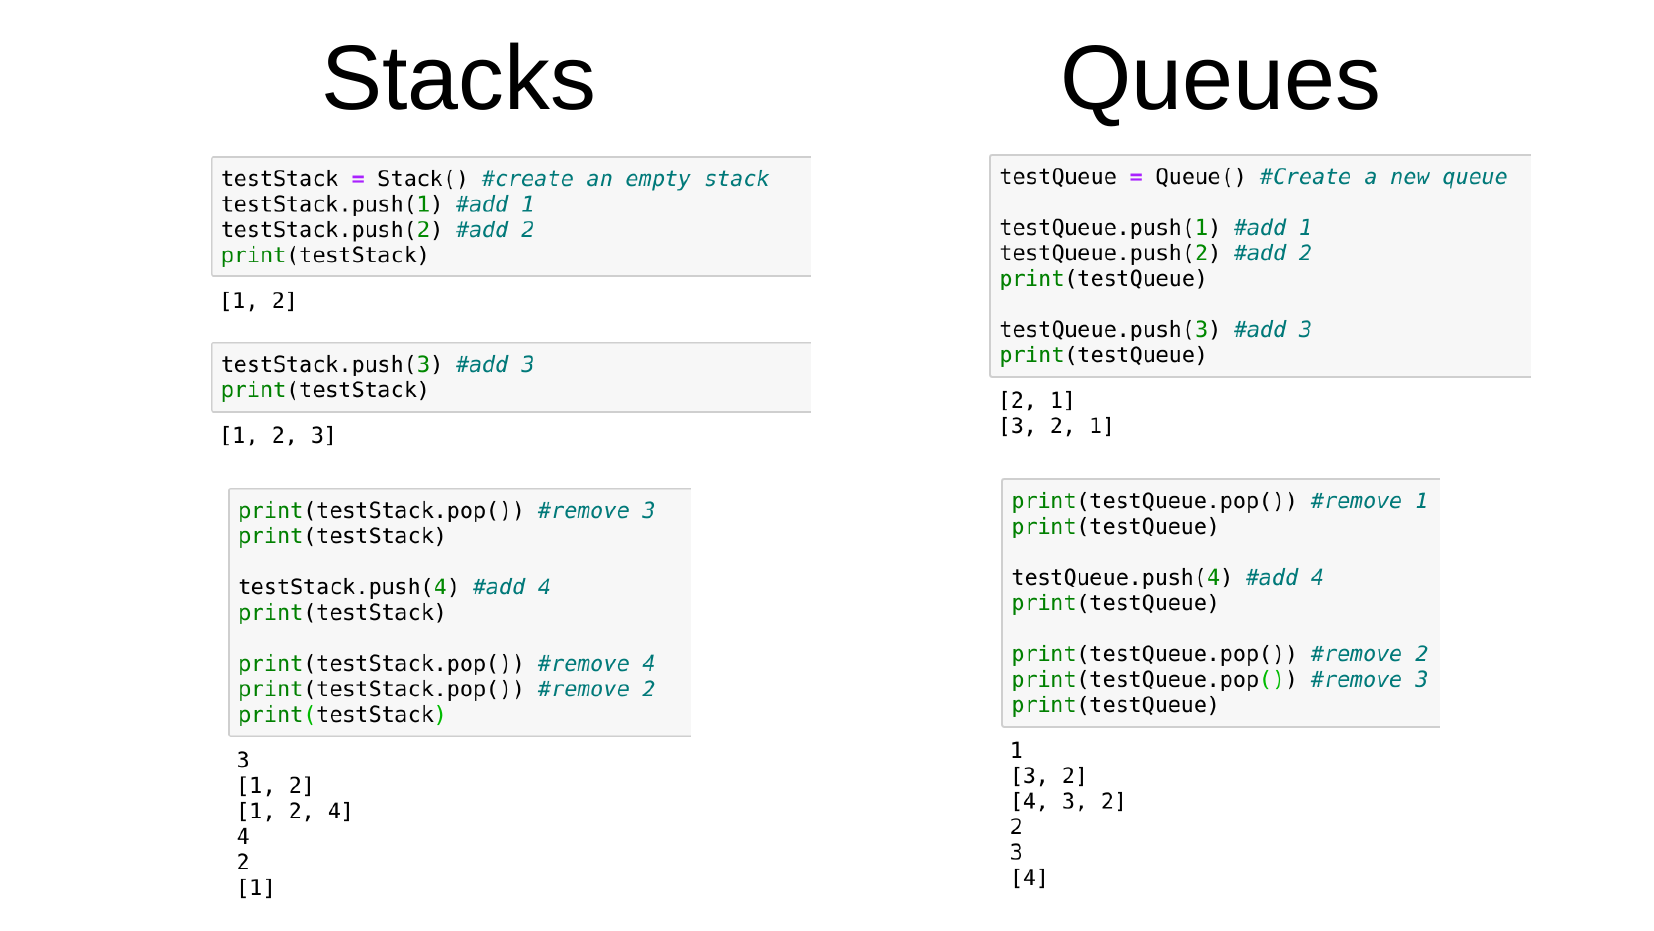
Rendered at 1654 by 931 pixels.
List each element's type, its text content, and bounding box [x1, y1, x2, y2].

picture [990, 465, 1440, 901]
title Queues [476, 0, 1654, 156]
picture [220, 479, 691, 910]
picture [975, 156, 1531, 451]
picture [202, 140, 811, 465]
title Stacks [0, 0, 476, 156]
